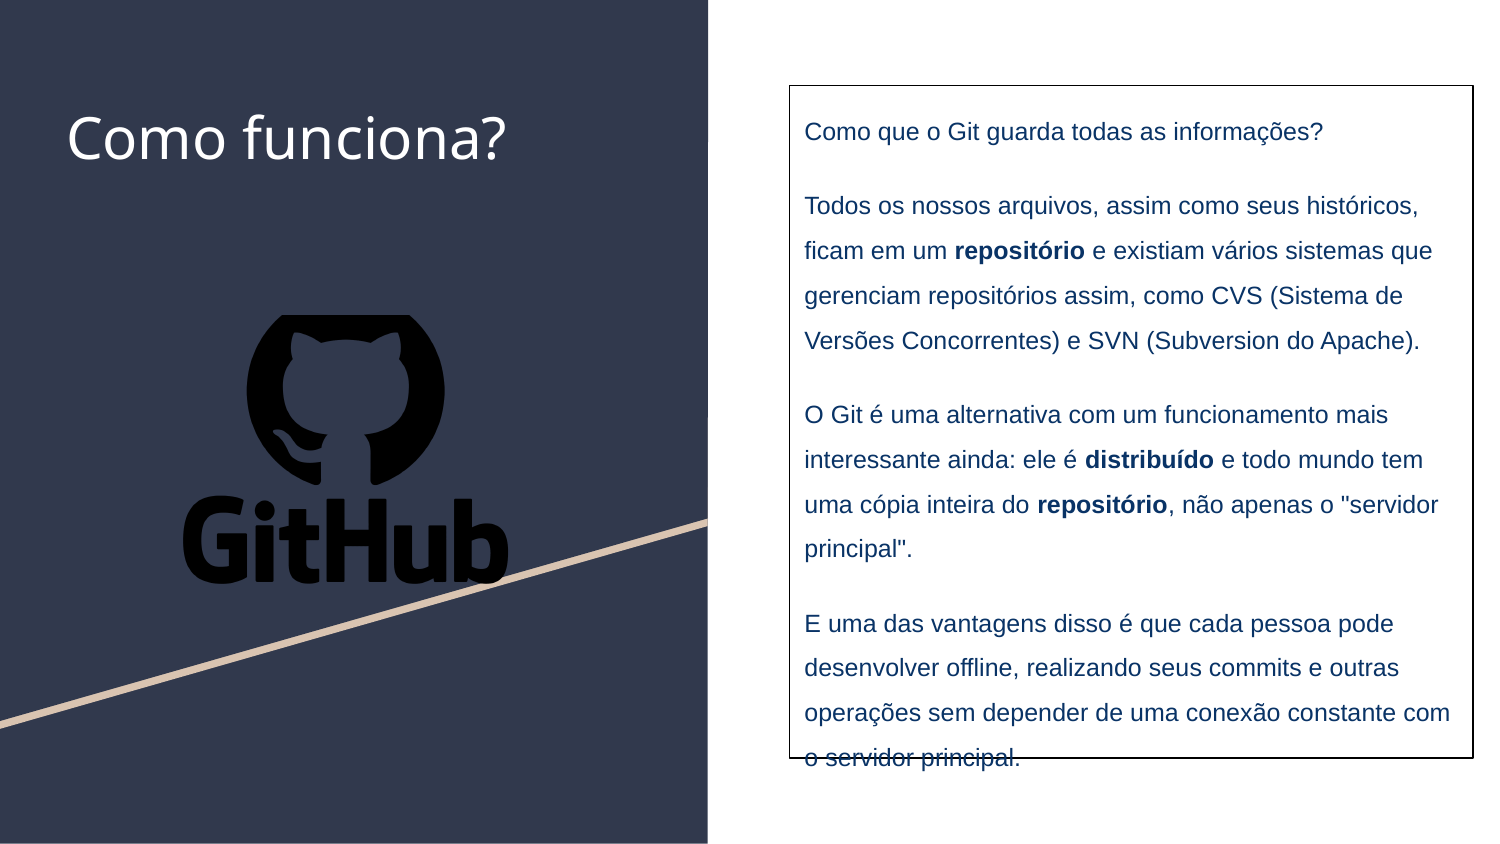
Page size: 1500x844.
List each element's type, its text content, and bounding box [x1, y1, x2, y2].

title Como funciona? [51, 82, 660, 494]
list Como que o Git guarda todas as informações? Todos os nossos arquivos, assim como seus históricos, ficam em um repositório e existiam vários sistemas que gerenciam repositórios assim, como CVS (Sistema de Versões Concorrentes) e SVN (Subversion do Apache). O Git é uma alternativa com um funcionamento mais interessante ainda: ele é distribuído e todo mundo tem uma cópia inteira do repositório, não apenas o "servidor principal". E uma das vantagens disso é que cada pessoa pode desenvolver offline, realizando seus commits e outras operações sem depender de uma conexão constante com o servidor principal. [789, 85, 1473, 758]
picture [88, 315, 622, 616]
